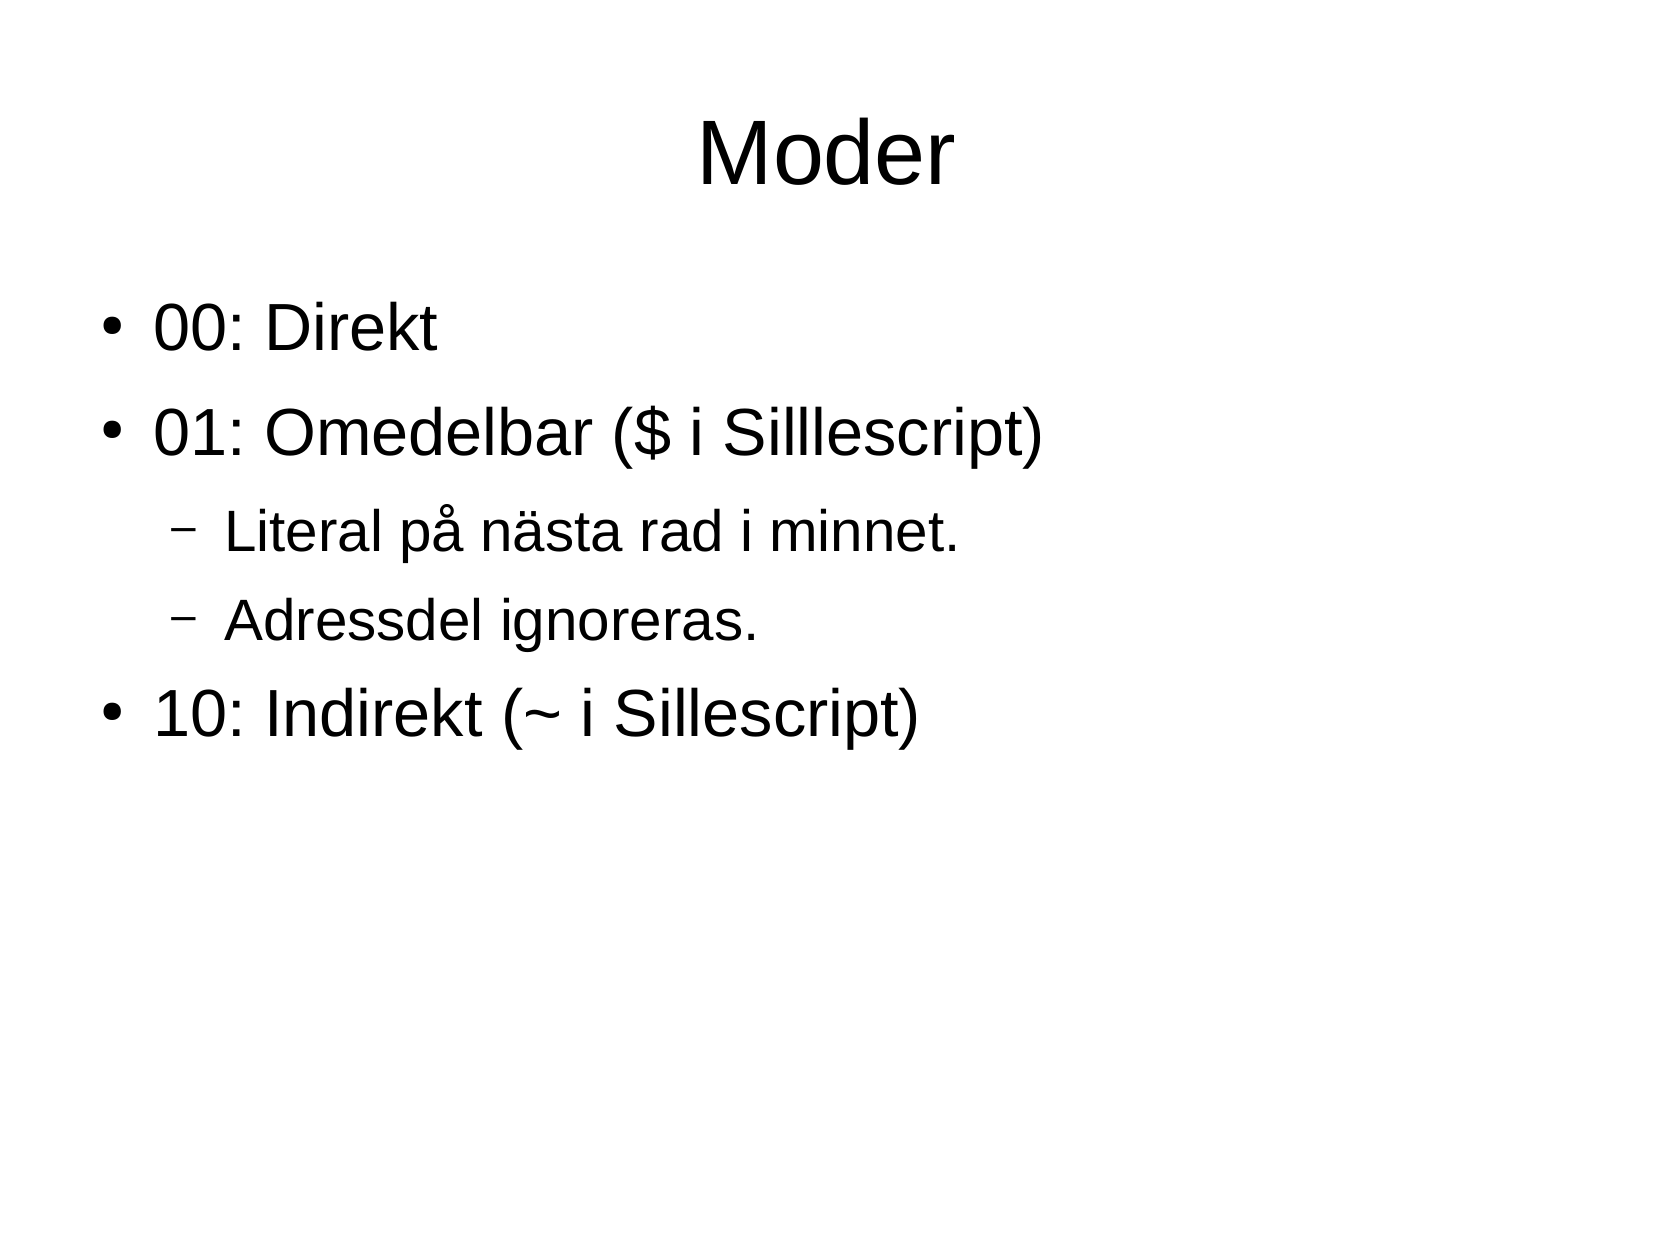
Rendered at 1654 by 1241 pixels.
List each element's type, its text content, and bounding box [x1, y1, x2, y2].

list 00: Direkt 01: Omedelbar ($ i Silllescript) Literal på nästa rad i minnet. Adressdel ignoreras. 10: Indirekt (~ i Sillescript) [82, 290, 1571, 1010]
title Moder [82, 49, 1571, 257]
